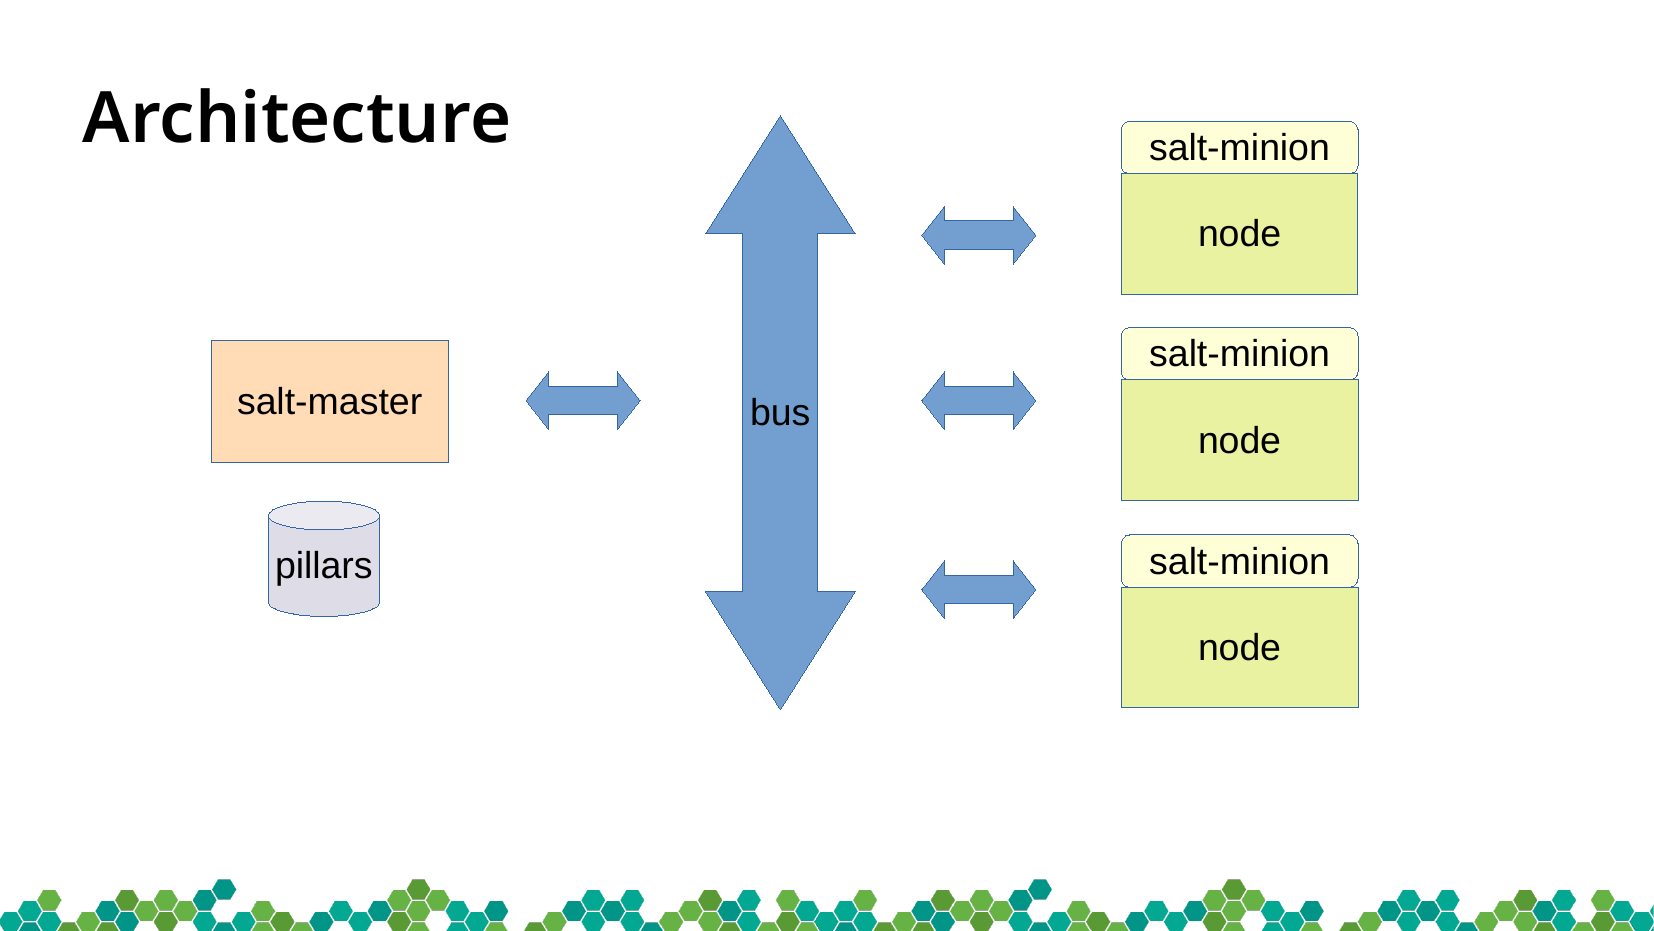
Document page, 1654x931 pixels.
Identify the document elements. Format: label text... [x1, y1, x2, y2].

text_box node [1121, 379, 1359, 501]
text_box bus [705, 115, 856, 710]
picture [0, 871, 1654, 931]
text_box salt-minion [1121, 121, 1359, 174]
text_box [921, 371, 1036, 430]
text_box [921, 560, 1036, 619]
text_box salt-minion [1121, 327, 1359, 380]
text_box [526, 371, 641, 430]
text_box node [1121, 173, 1358, 295]
text_box node [1121, 587, 1359, 708]
text_box salt-master [211, 340, 449, 463]
text_box [921, 206, 1036, 265]
title Architecture [82, 37, 1571, 193]
text_box salt-minion [1121, 534, 1359, 588]
text_box pillars [268, 518, 380, 617]
